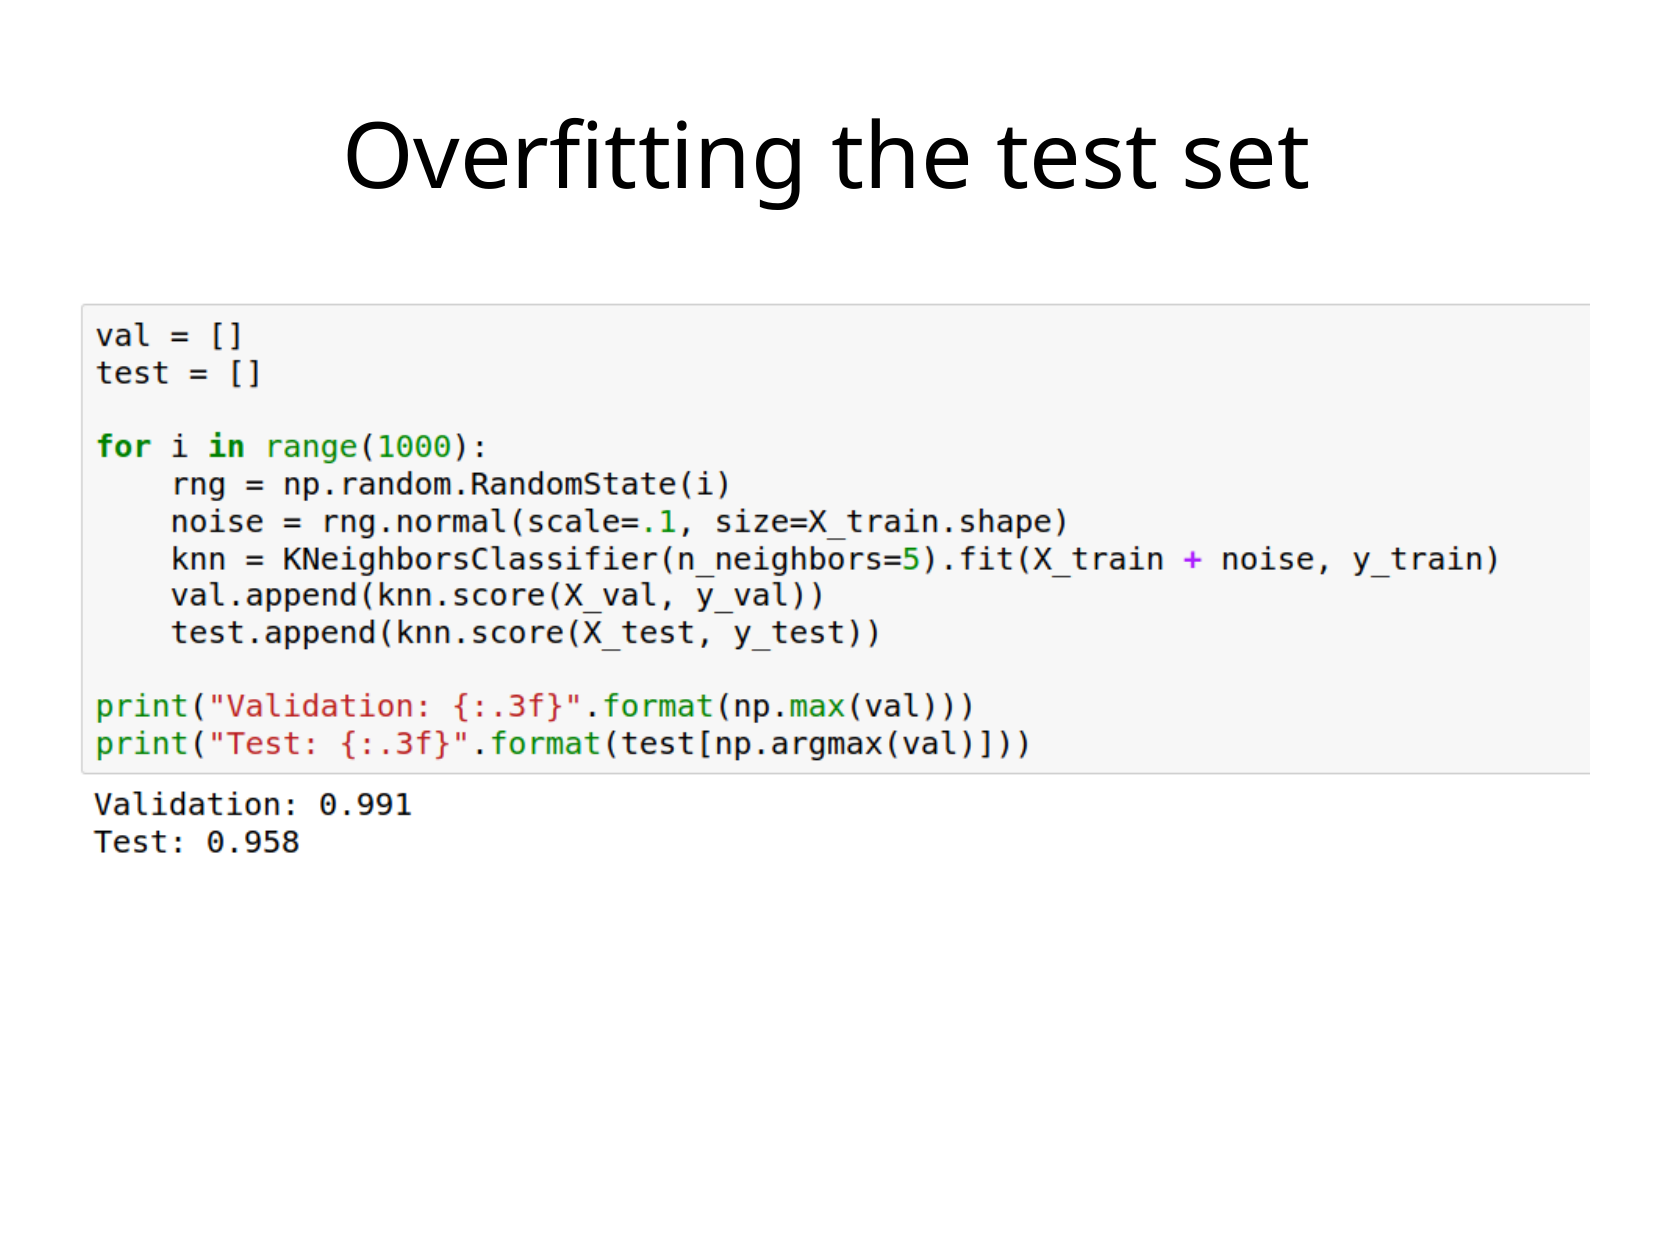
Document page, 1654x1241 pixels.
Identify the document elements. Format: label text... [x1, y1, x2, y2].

title Overfitting the test set [82, 49, 1571, 257]
picture [72, 290, 1590, 871]
